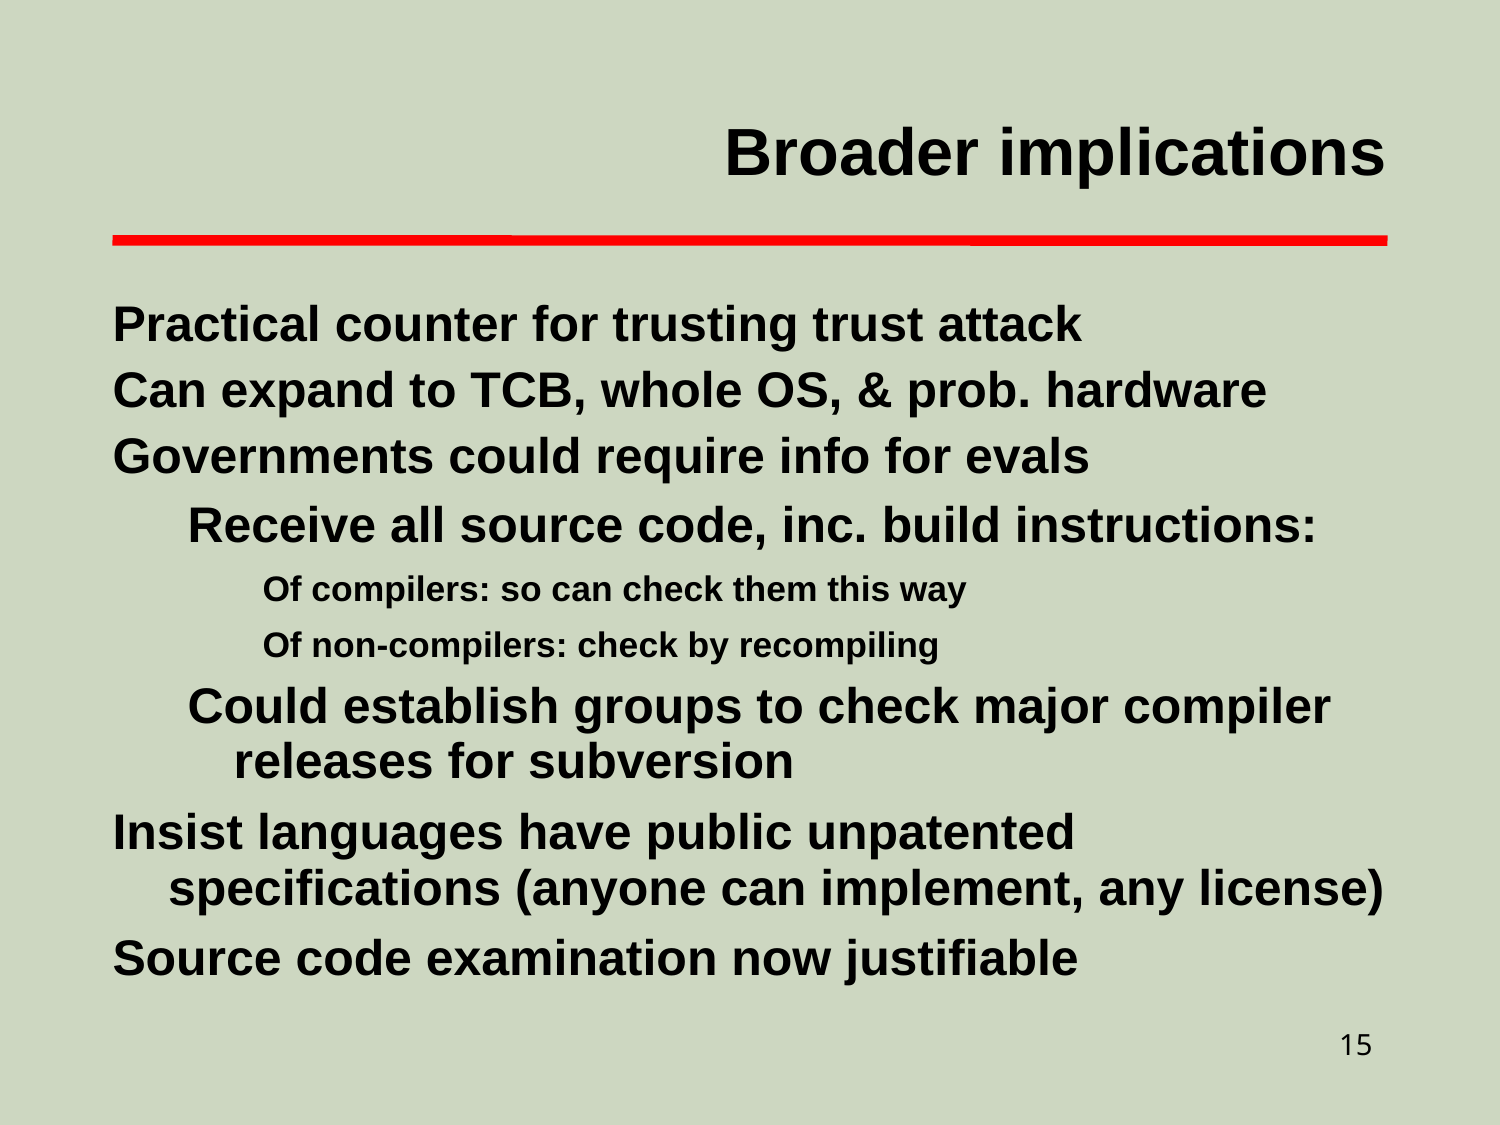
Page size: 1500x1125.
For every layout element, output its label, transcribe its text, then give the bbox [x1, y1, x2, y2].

title Broader implications [125, 117, 1388, 192]
list Practical counter for trusting trust attack Can expand to TCB, whole OS, & prob. hardware Governments could require info for evals Receive all source code, inc. build instructions: Of compilers: so can check them this way Of non-compilers: check by recompiling Could establish groups to check major compiler releases for subversion Insist languages have public unpatented specifications (anyone can implement, any license) Source code examination now justifiable [112, 299, 1388, 1029]
